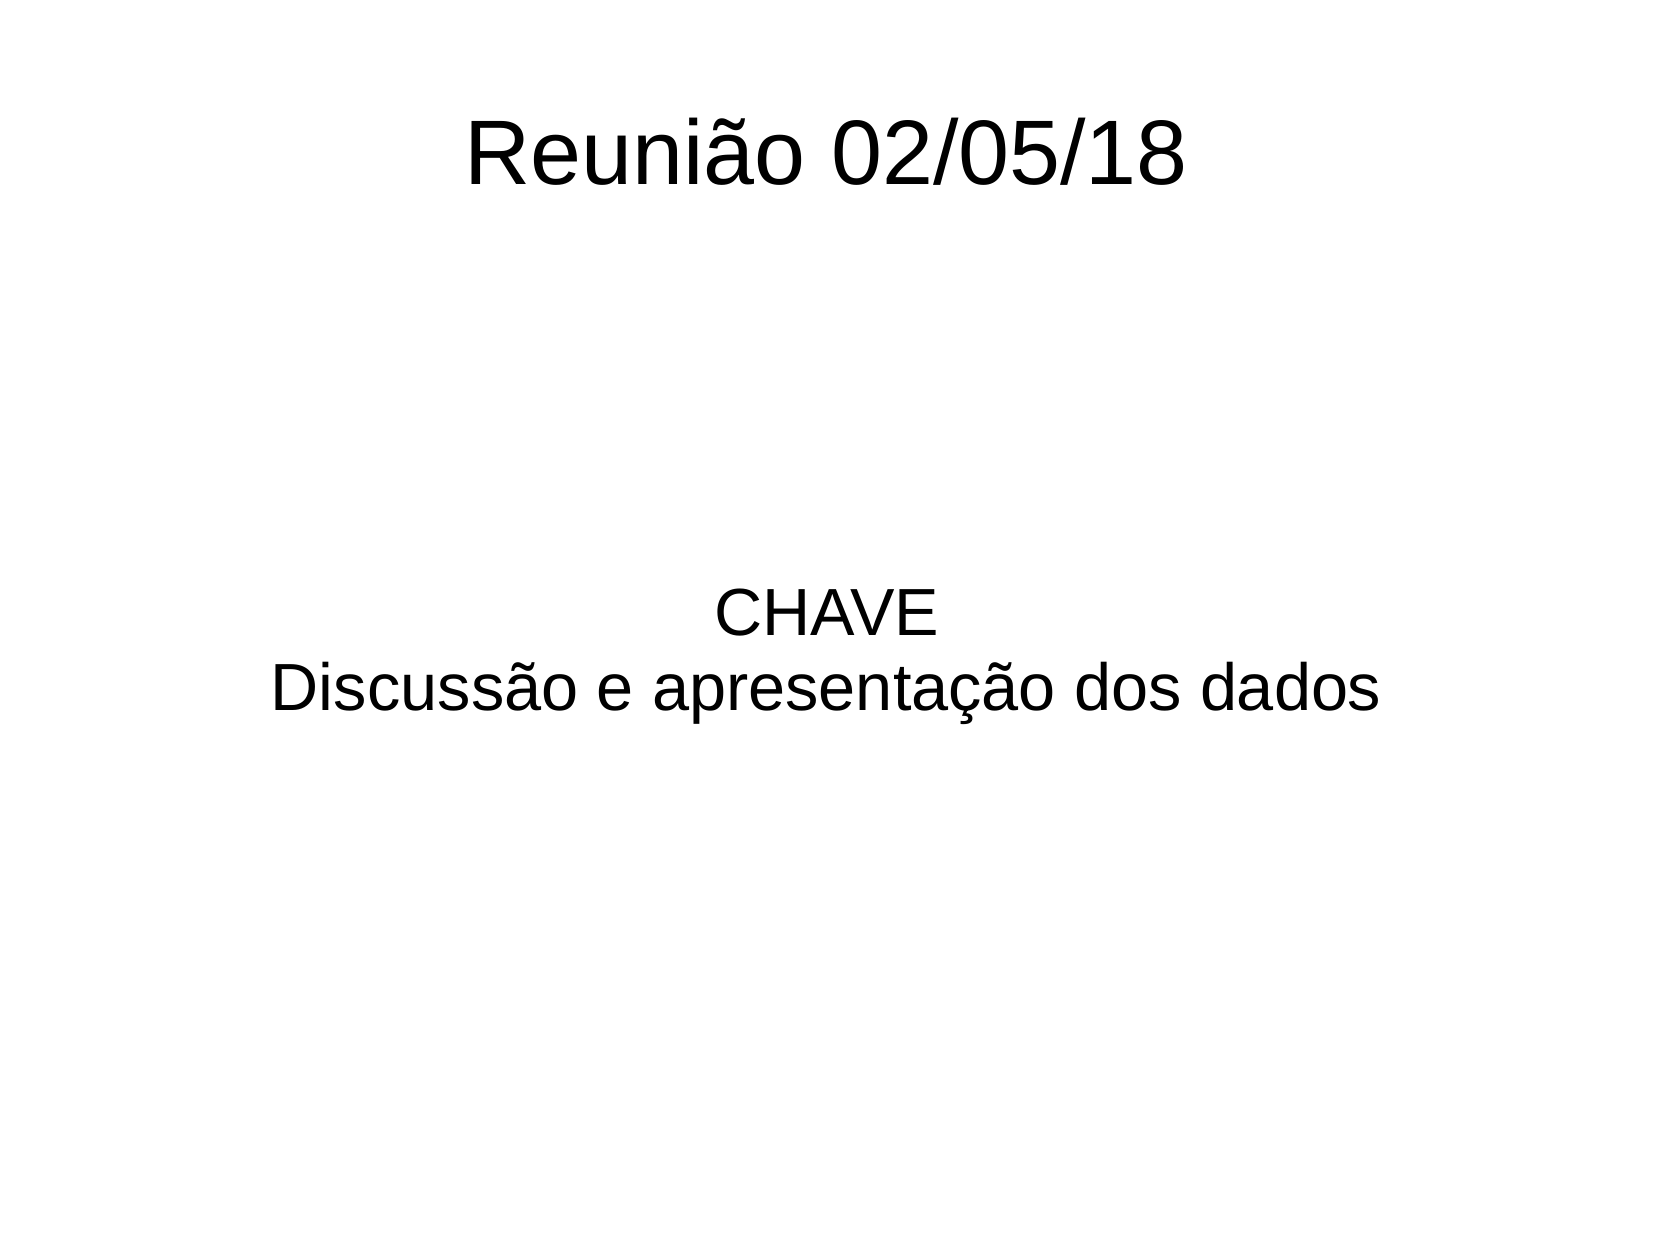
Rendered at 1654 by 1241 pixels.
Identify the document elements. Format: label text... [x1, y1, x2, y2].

title Reunião 02/05/18 [82, 49, 1571, 257]
subtitle CHAVE Discussão e apresentação dos dados [82, 290, 1571, 1010]
